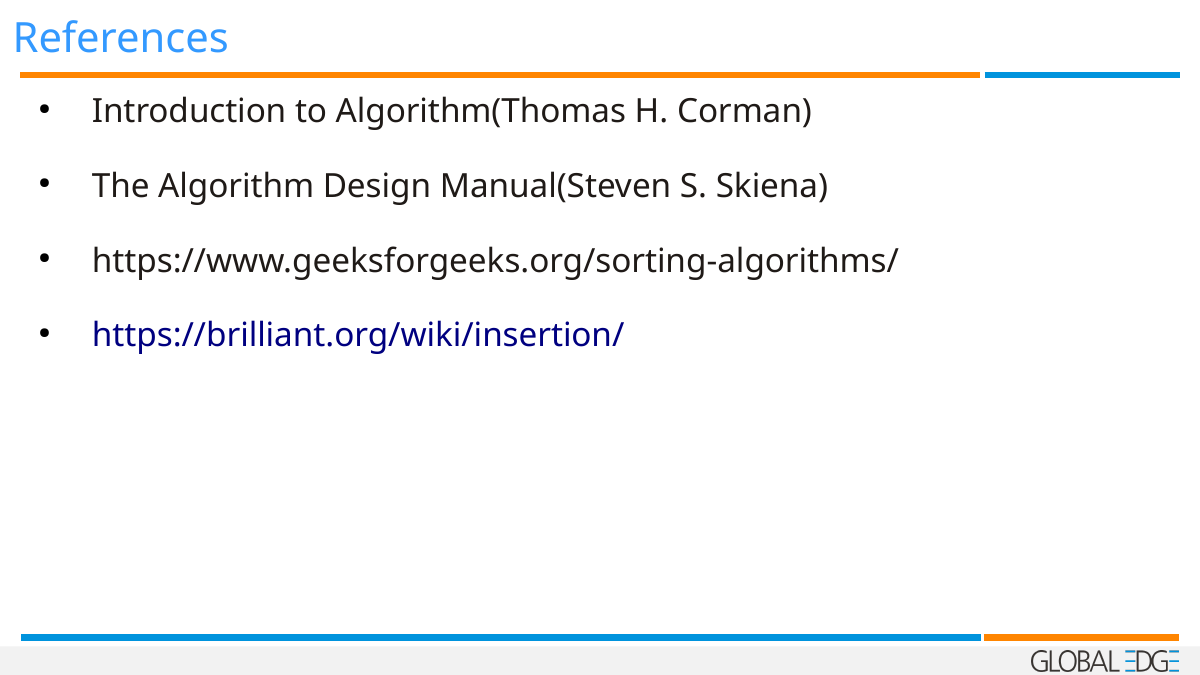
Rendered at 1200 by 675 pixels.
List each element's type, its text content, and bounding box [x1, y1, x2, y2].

picture [1031, 650, 1179, 672]
list Introduction to Algorithm(Thomas H. Corman) The Algorithm Design Manual(Steven S. Skiena) https://www.geeksforgeeks.org/sorting-algorithms/ https://brilliant.org/wiki/insertion/ [21, 86, 1182, 627]
title References [12, 9, 1088, 63]
